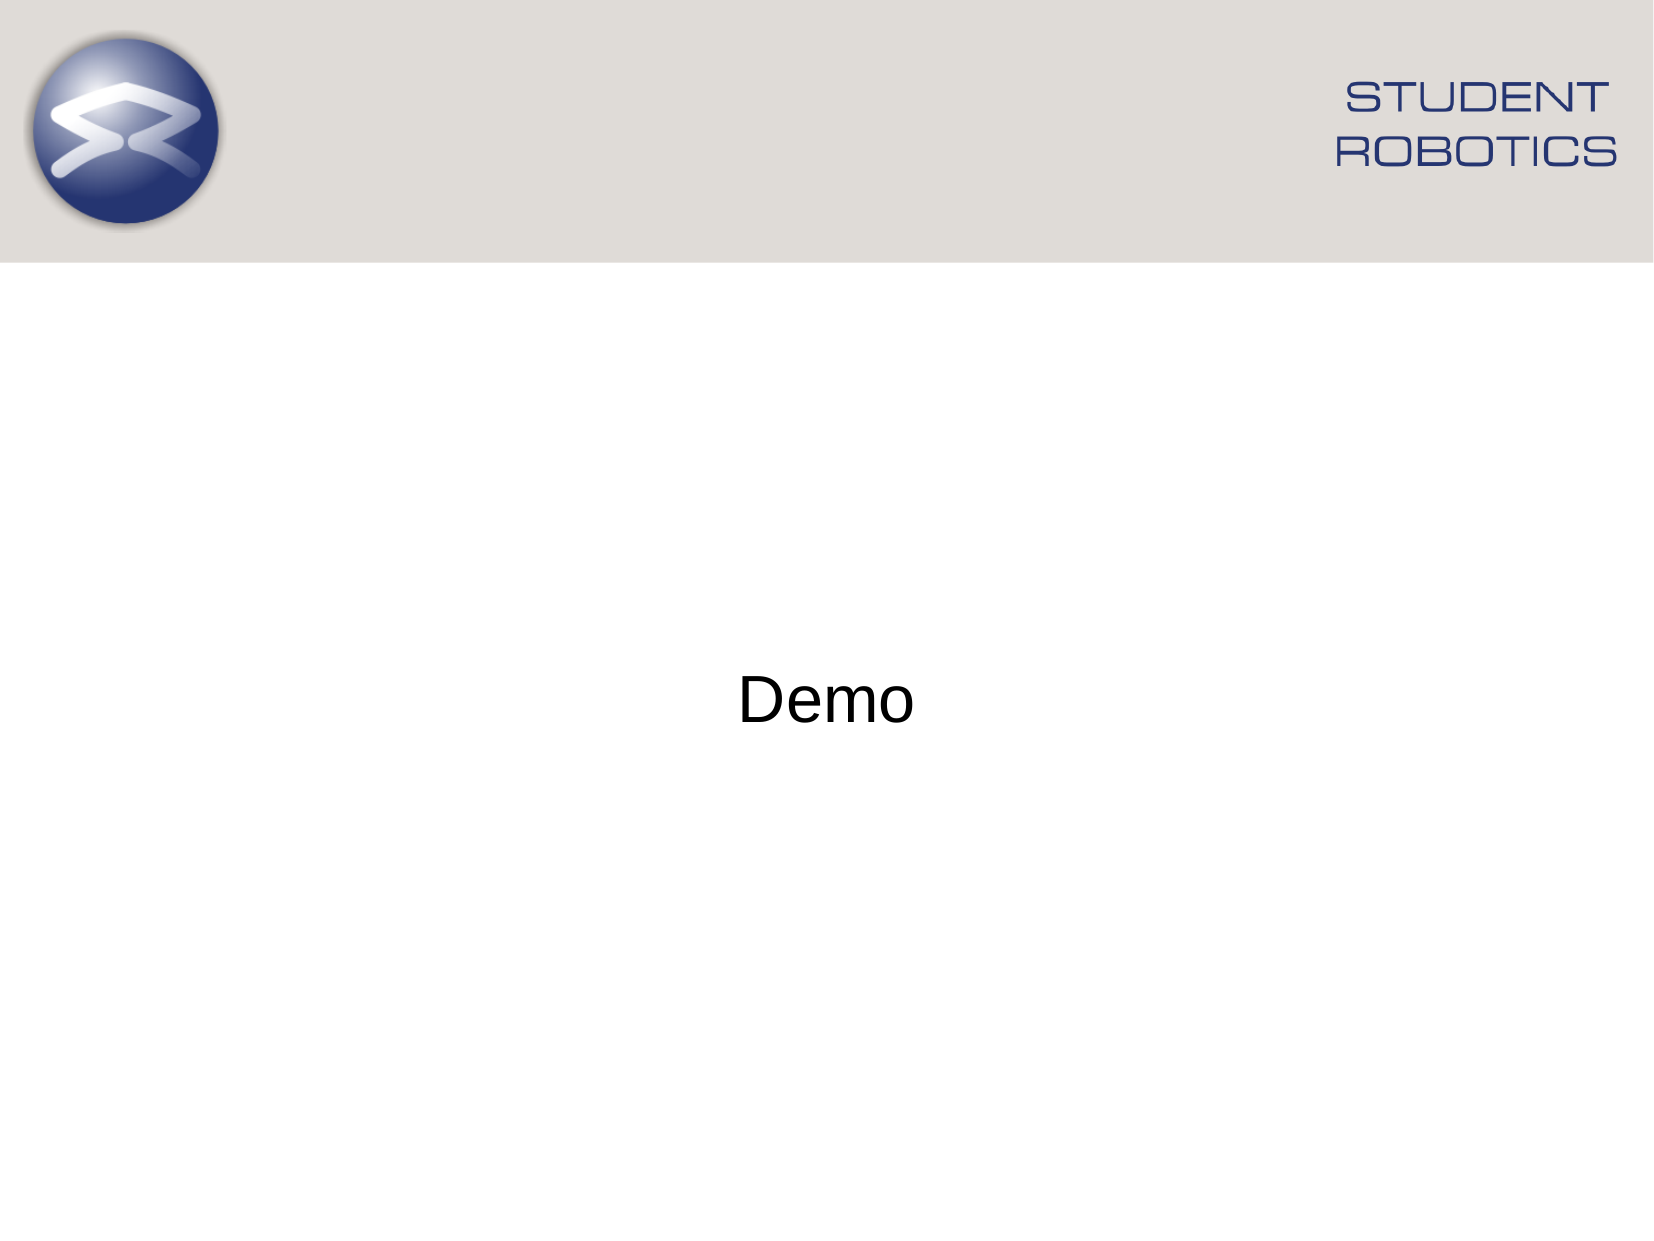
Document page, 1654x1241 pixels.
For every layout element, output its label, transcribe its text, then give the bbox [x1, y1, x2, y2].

subtitle Demo [82, 297, 1571, 1102]
picture [9, 19, 82, 245]
picture [1571, 68, 1633, 174]
title [82, 0, 1571, 257]
